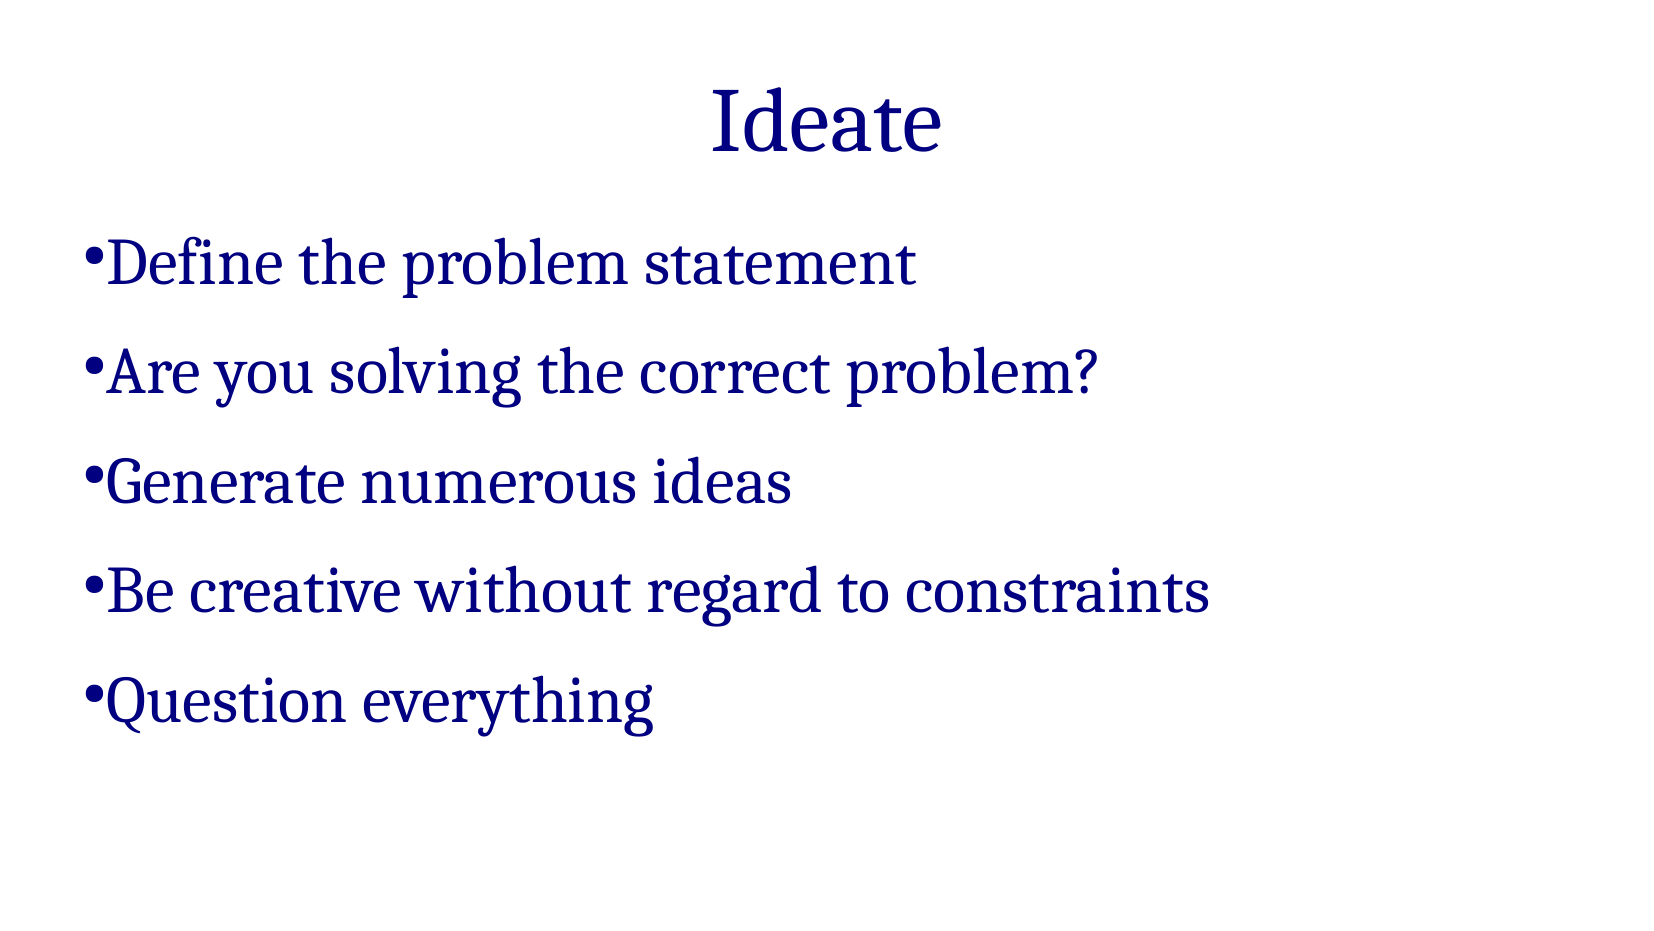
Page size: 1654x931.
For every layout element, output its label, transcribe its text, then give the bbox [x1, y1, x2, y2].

title Ideate [82, 37, 1571, 193]
list Define the problem statement Are you solving the correct problem? Generate numerous ideas Be creative without regard to constraints Question everything [82, 217, 1571, 758]
